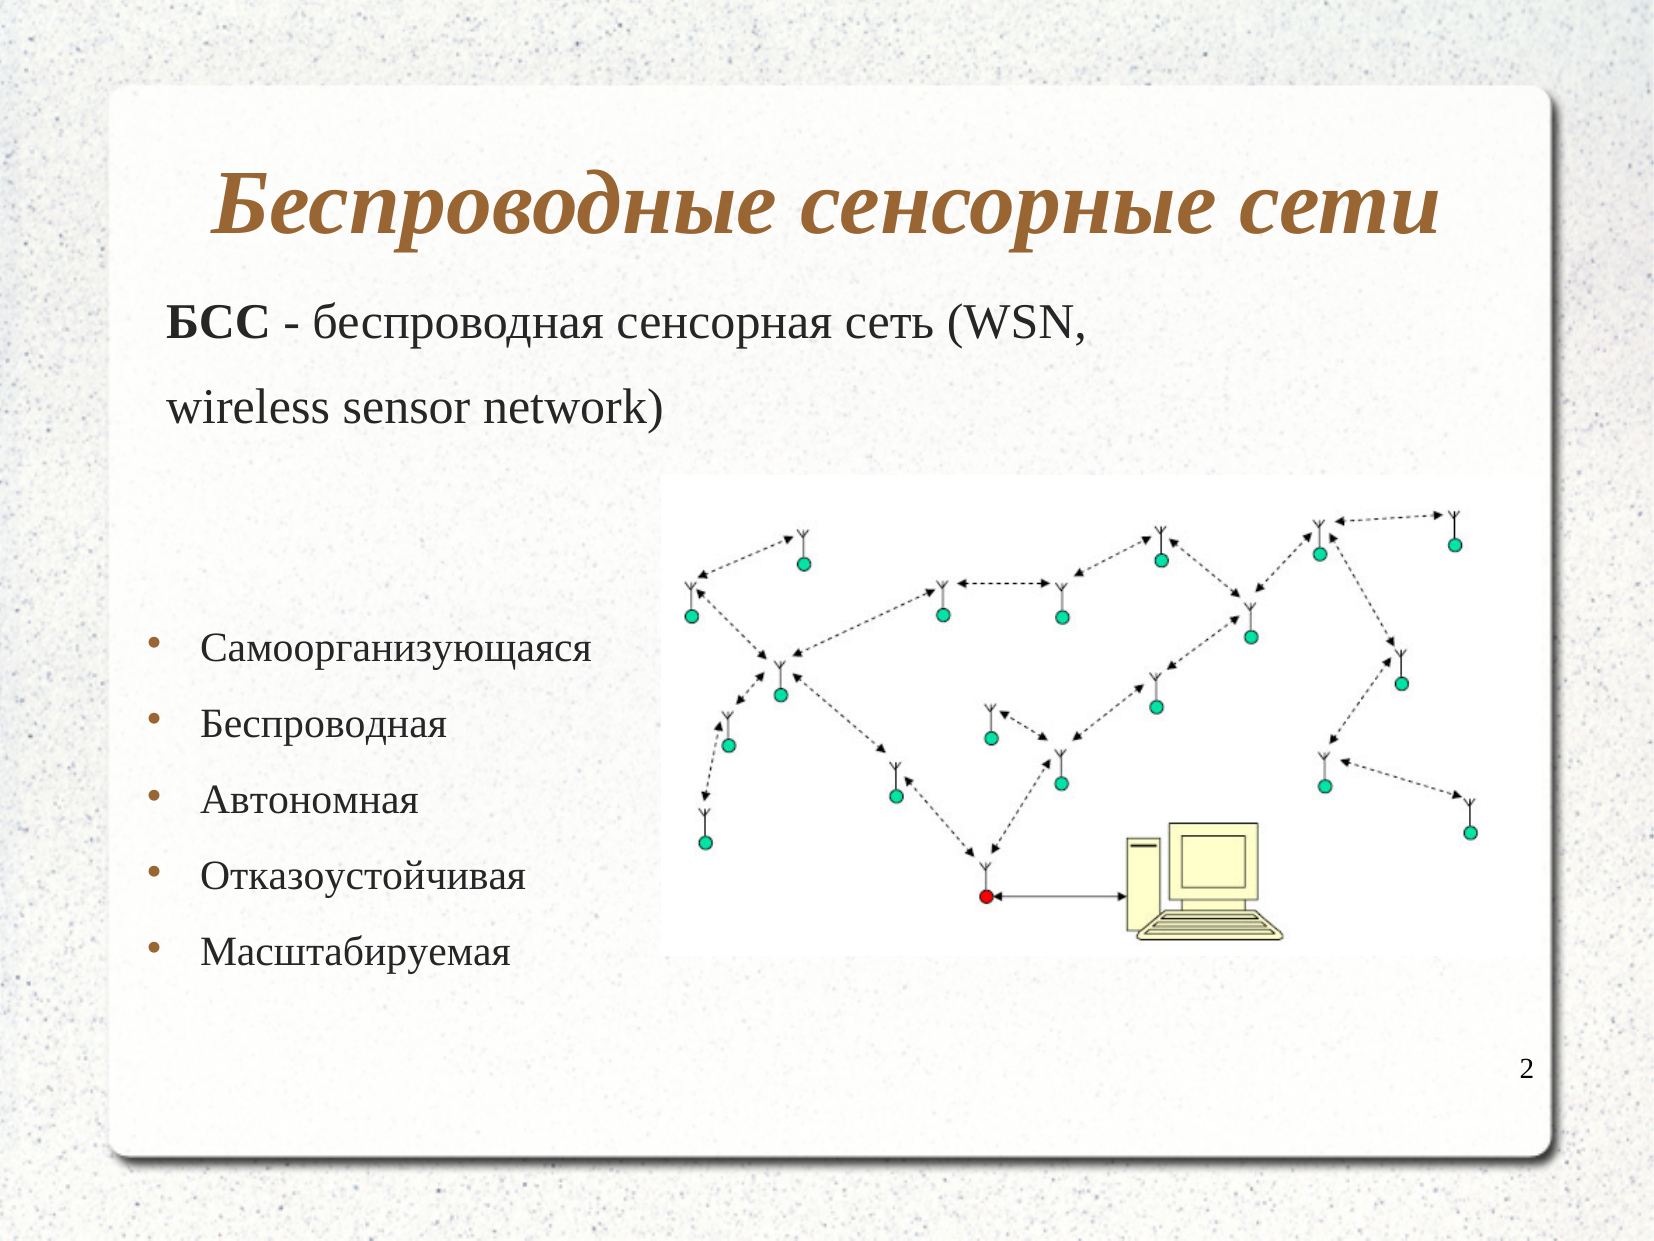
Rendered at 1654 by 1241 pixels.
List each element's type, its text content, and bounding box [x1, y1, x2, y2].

title Беспроводные сенсорные сети [118, 96, 1536, 304]
picture [0, 0, 1654, 1241]
list БСС - беспроводная сенсорная сеть (WSN, wireless sensor network) [165, 290, 1359, 521]
text_box Самоорганизующаяся Беспроводная Автономная Отказоустойчивая Масштабируемая [129, 621, 934, 1099]
